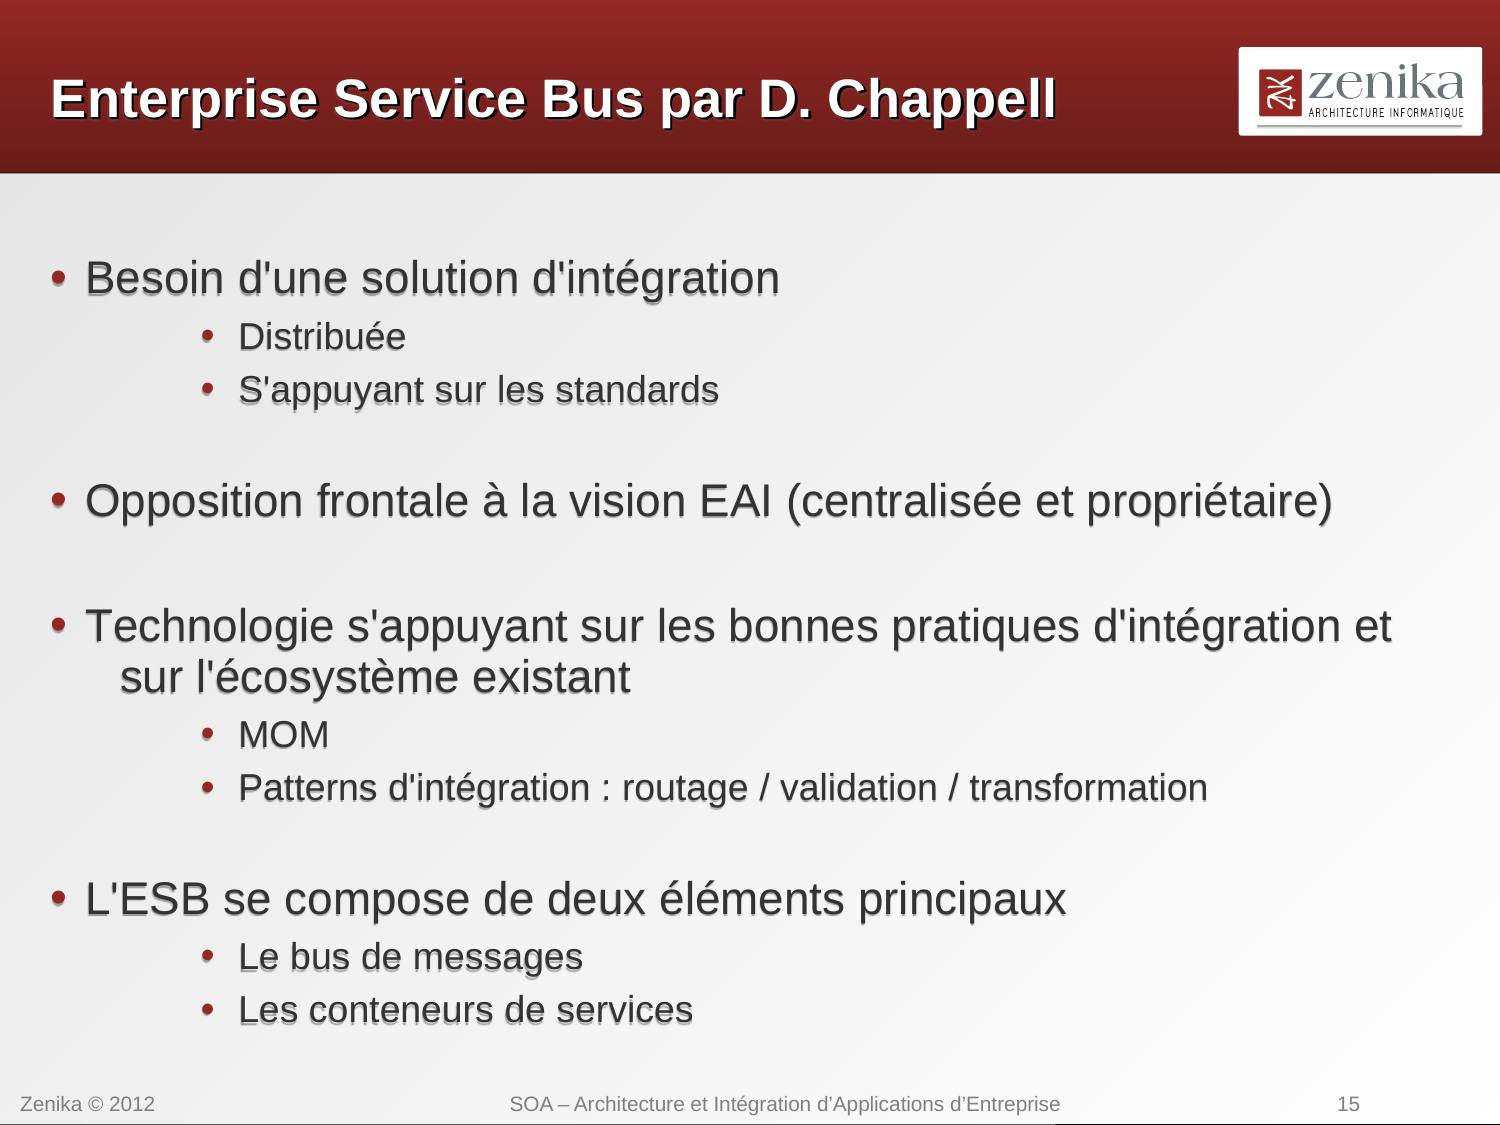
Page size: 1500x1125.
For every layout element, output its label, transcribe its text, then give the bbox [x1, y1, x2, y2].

list Besoin d'une solution d'intégration Distribuée S'appuyant sur les standards Opposition frontale à la vision EAI (centralisée et propriétaire) Technologie s'appuyant sur les bonnes pratiques d'intégration et sur l'écosystème existant MOM Patterns d'intégration : routage / validation / transformation L'ESB se compose de deux éléments principaux Le bus de messages Les conteneurs de services [50, 249, 1435, 1064]
title Enterprise Service Bus par D. Chappell [50, 22, 1206, 172]
